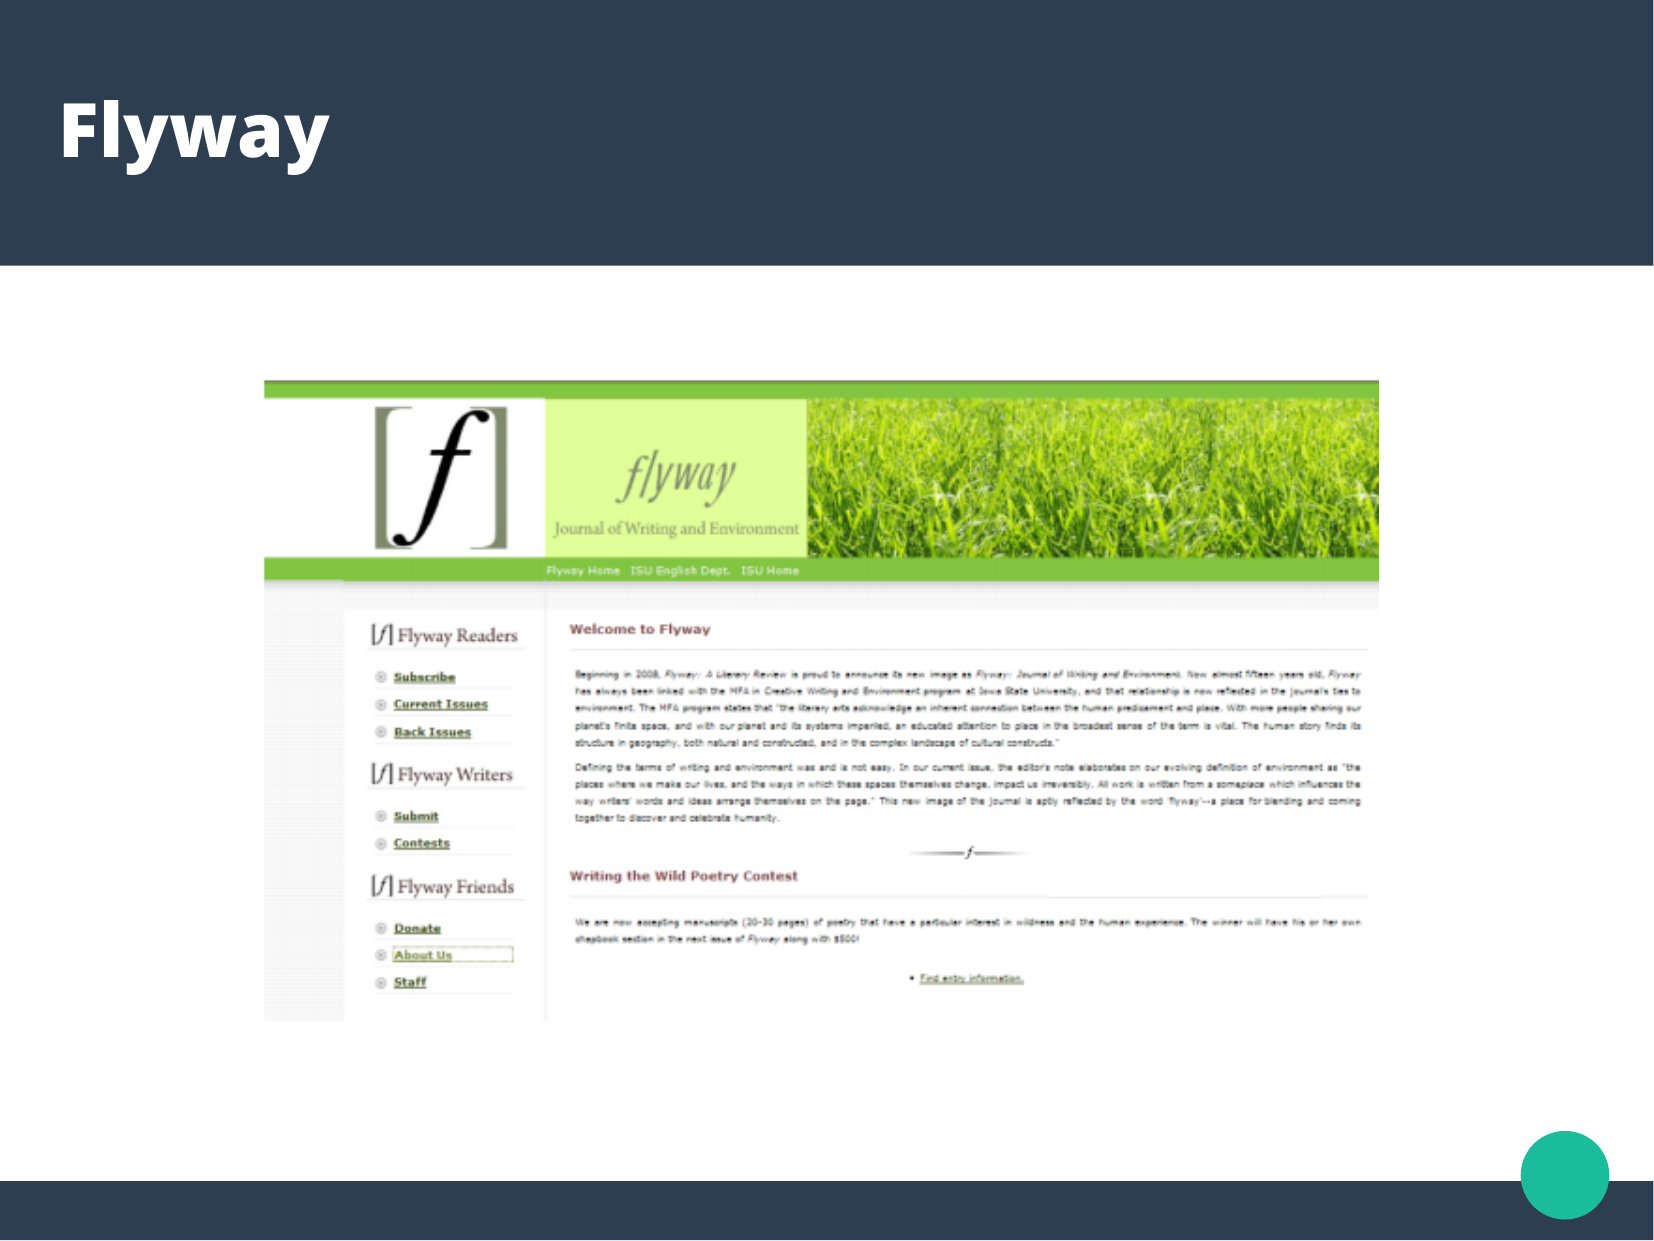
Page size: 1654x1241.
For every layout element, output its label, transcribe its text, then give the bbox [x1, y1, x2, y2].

picture [259, 377, 1379, 1023]
title Flyway [59, 49, 1595, 207]
